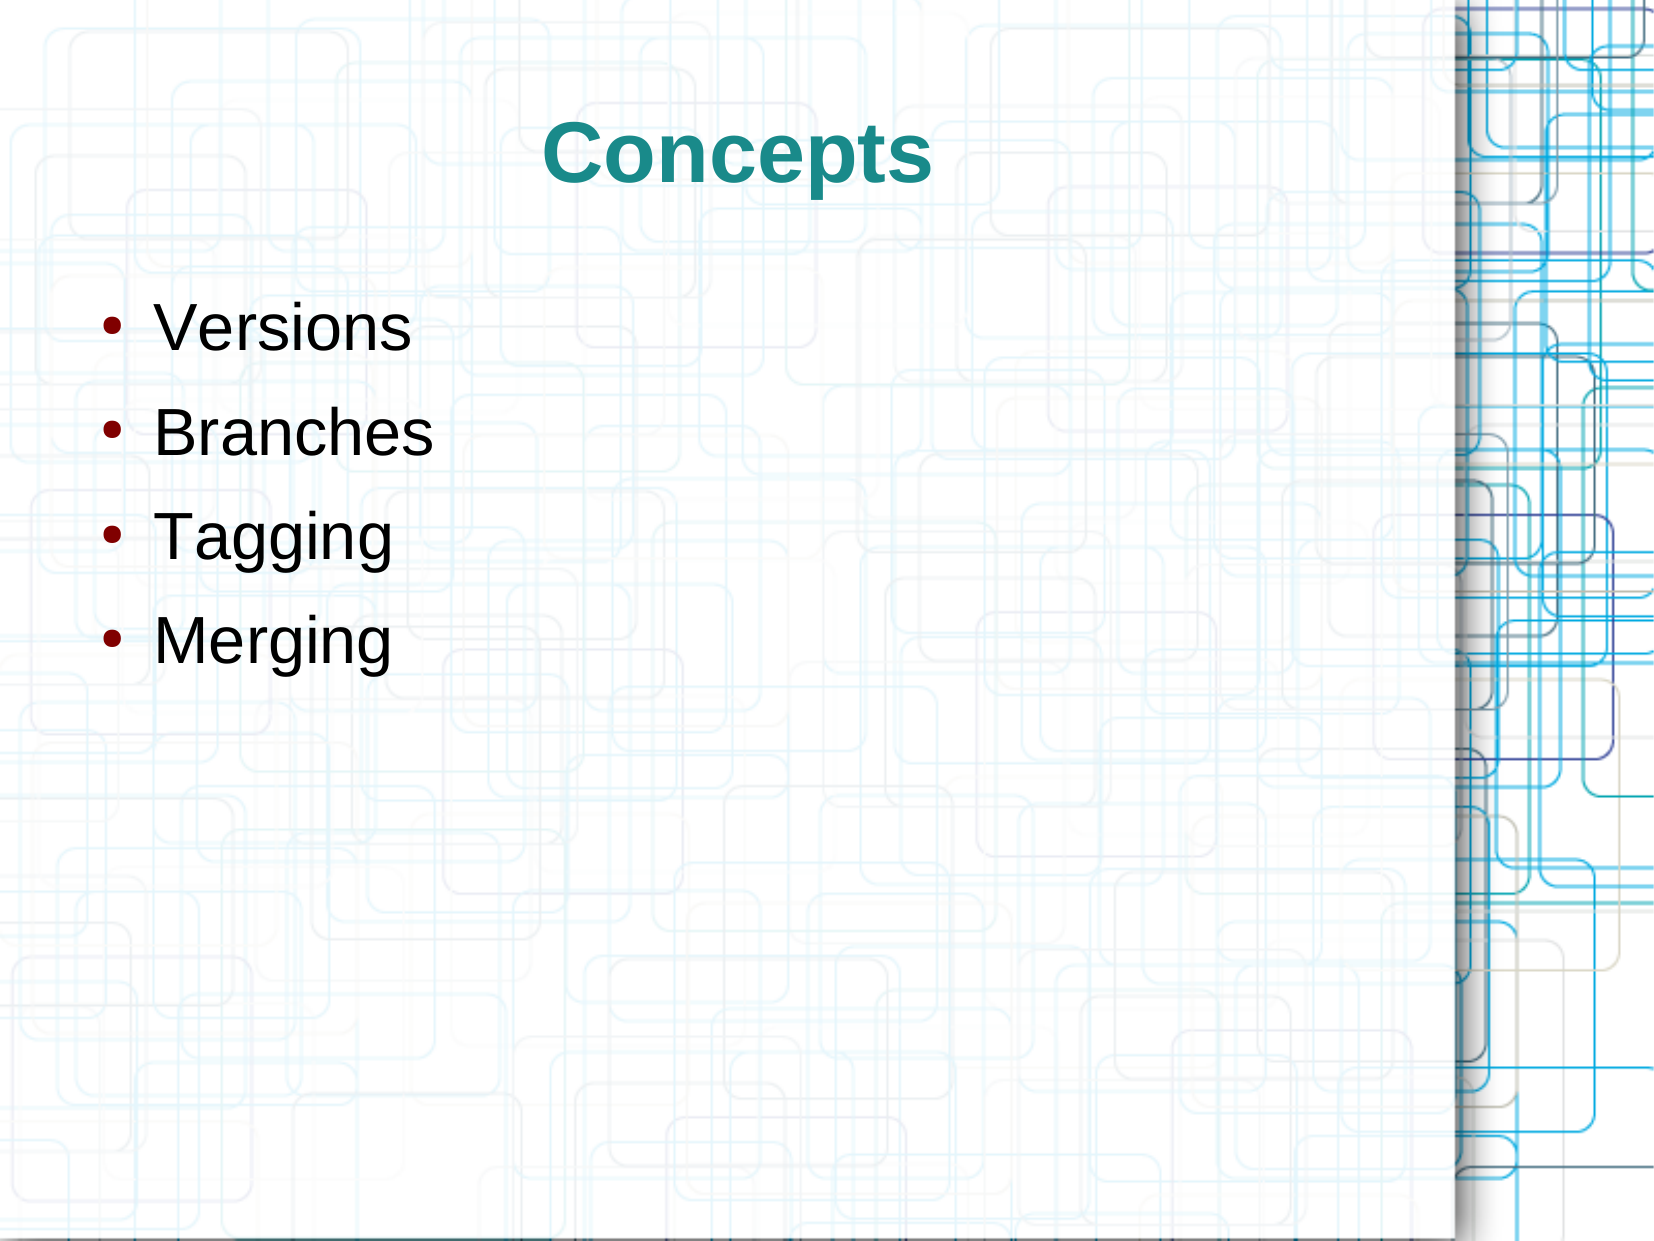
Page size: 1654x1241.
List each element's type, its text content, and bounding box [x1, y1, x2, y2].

list Versions Branches Tagging Merging [82, 290, 1538, 1010]
title Concepts [59, 49, 1418, 257]
picture [0, 0, 1654, 1241]
